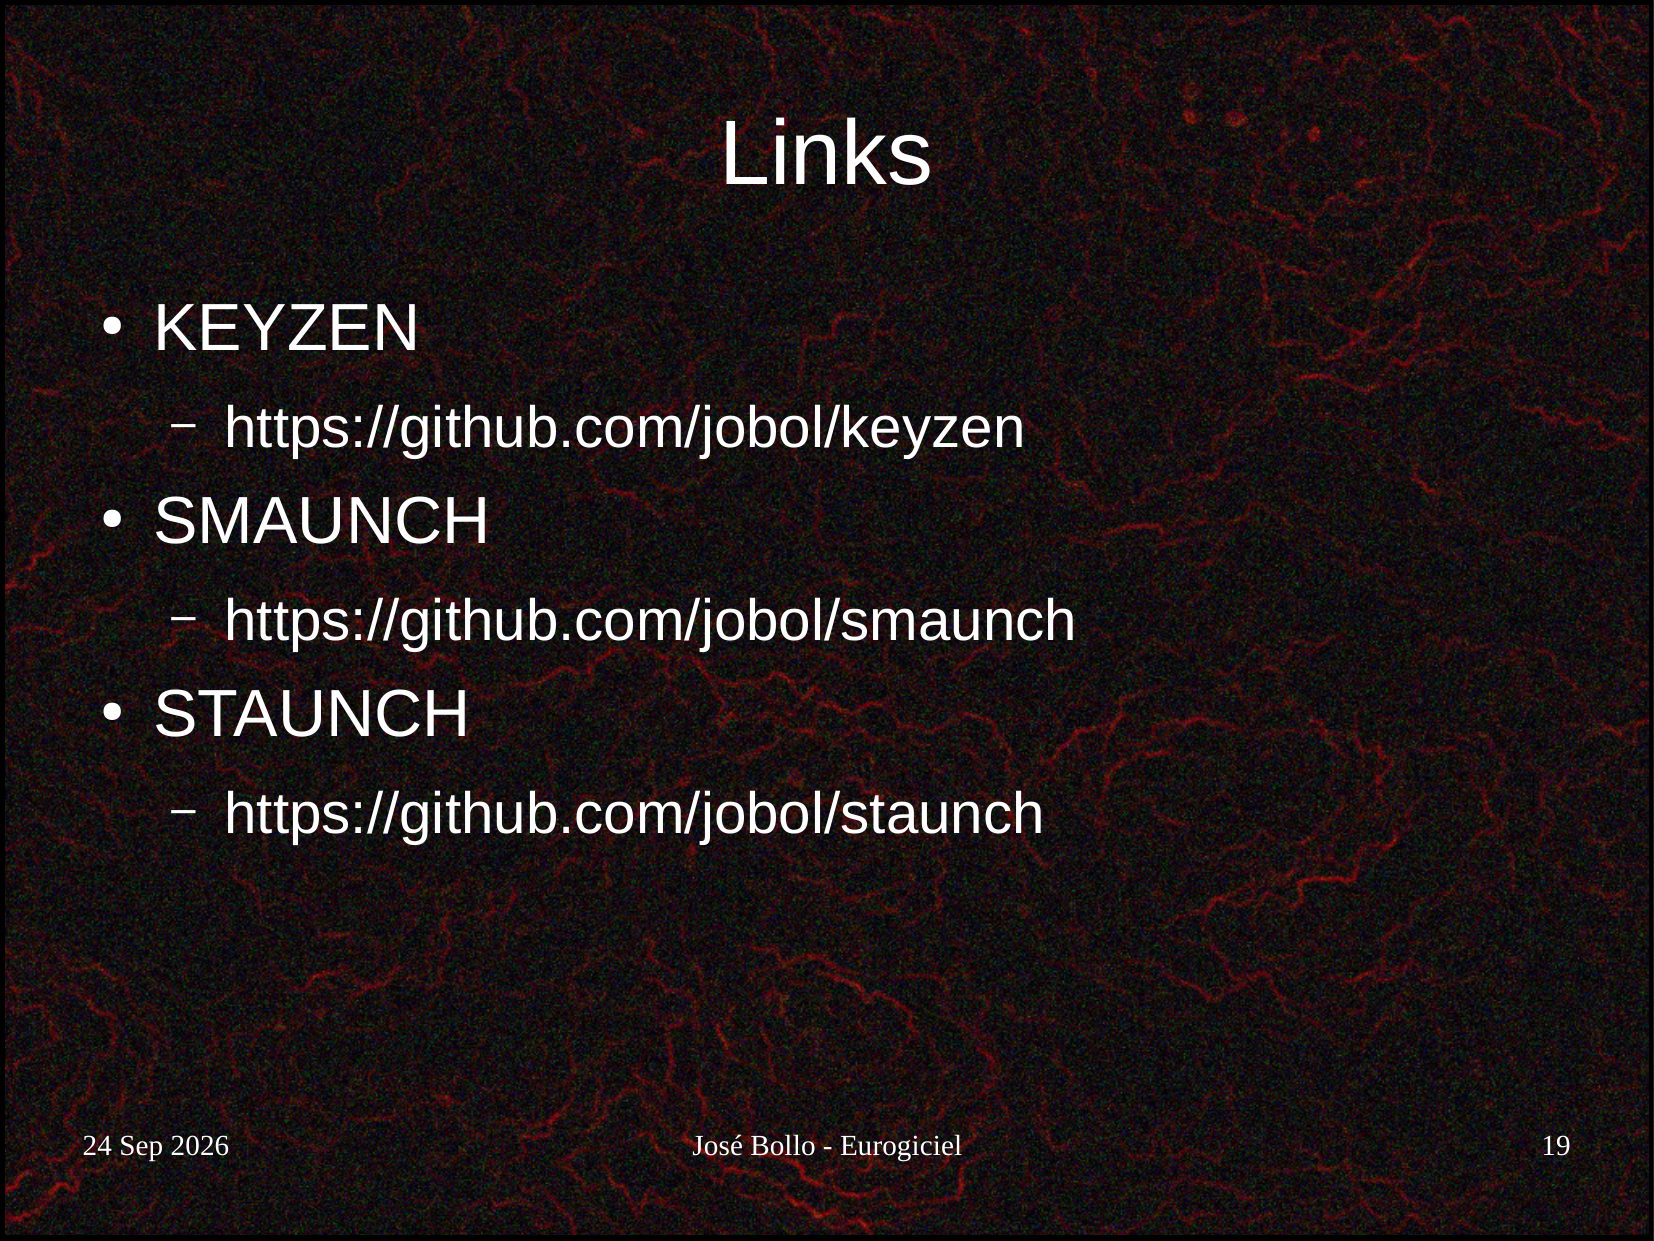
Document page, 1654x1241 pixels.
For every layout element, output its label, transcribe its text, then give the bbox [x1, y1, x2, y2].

list KEYZEN https://github.com/jobol/keyzen SMAUNCH https://github.com/jobol/smaunch STAUNCH https://github.com/jobol/staunch [82, 290, 1571, 1010]
picture [5, 5, 1649, 1235]
title Links [82, 49, 1571, 257]
